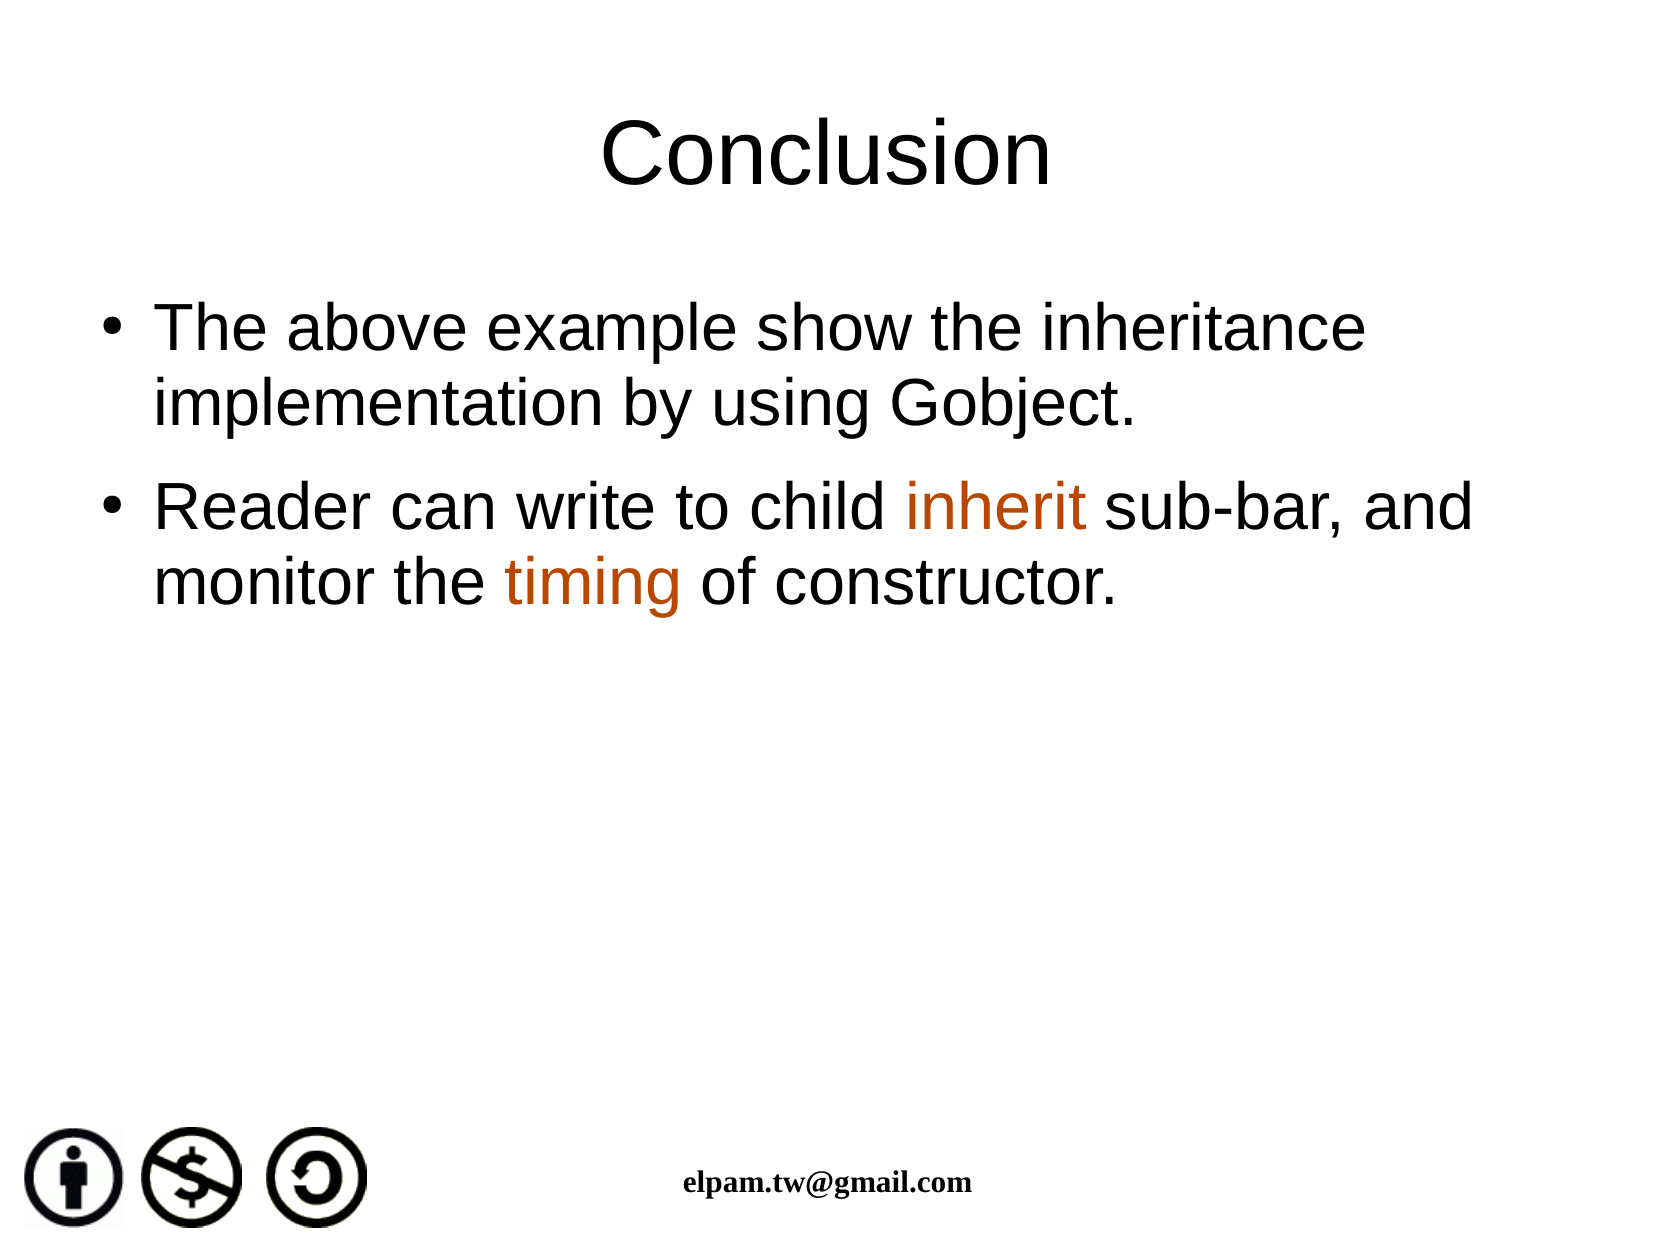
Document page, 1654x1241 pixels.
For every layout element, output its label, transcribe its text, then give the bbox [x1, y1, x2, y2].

title Conclusion [82, 56, 1571, 250]
picture [141, 1127, 242, 1228]
picture [266, 1127, 367, 1228]
picture [23, 1127, 124, 1228]
list The above example show the inheritance implementation by using Gobject. Reader can write to child inherit sub-bar, and monitor the timing of constructor. [82, 290, 1571, 1094]
